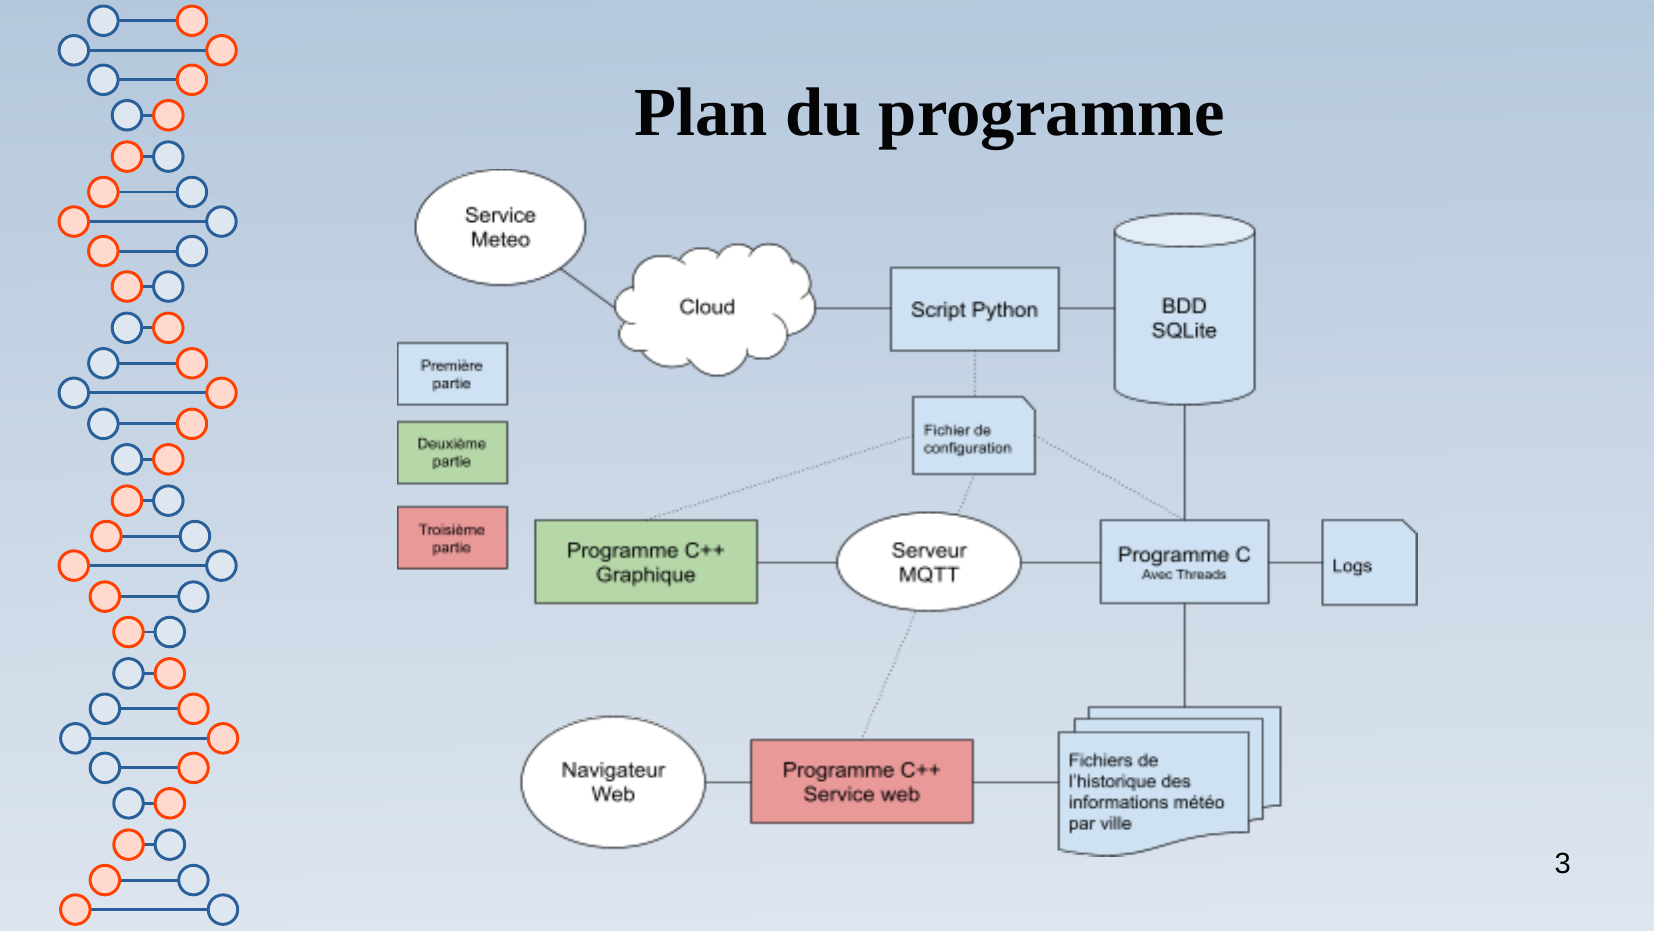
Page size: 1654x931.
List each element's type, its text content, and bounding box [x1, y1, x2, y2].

picture [397, 169, 1418, 857]
title Plan du programme [265, 35, 1595, 189]
